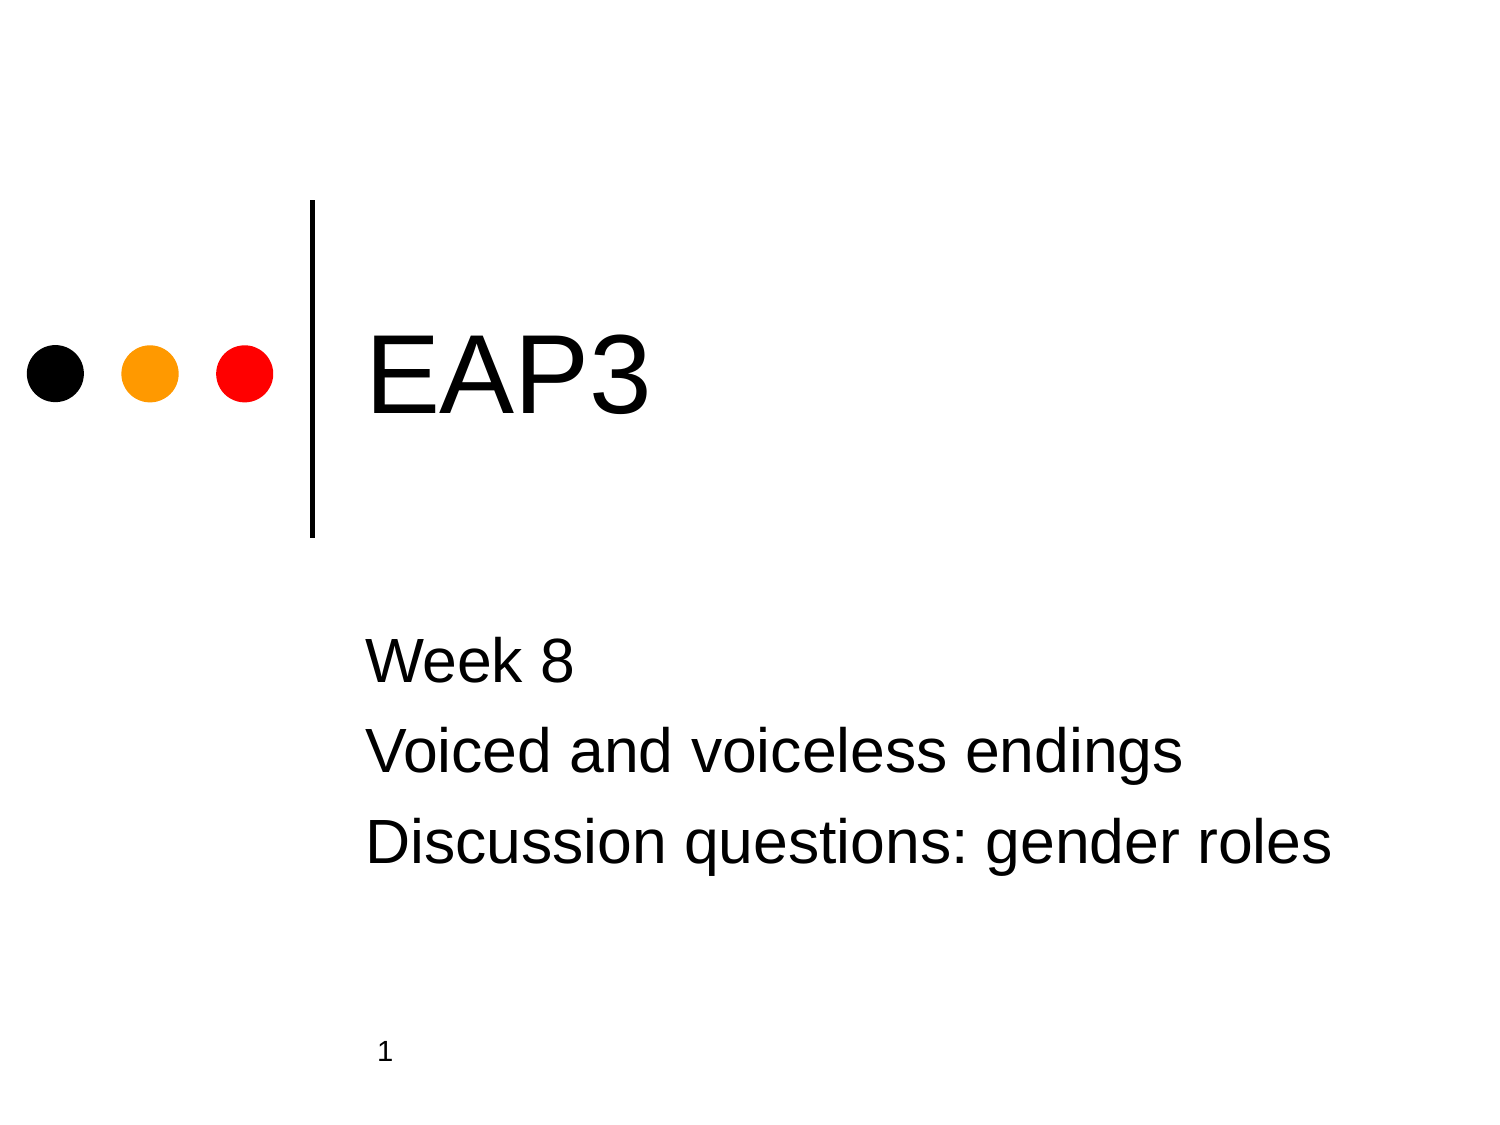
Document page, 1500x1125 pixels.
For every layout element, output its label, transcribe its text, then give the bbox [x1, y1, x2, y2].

text_box <number> [362, 1025, 563, 1101]
title EAP3 [349, 224, 1413, 513]
text_box Week 8 Voiced and voiceless endings Discussion questions: gender roles [349, 612, 1413, 938]
